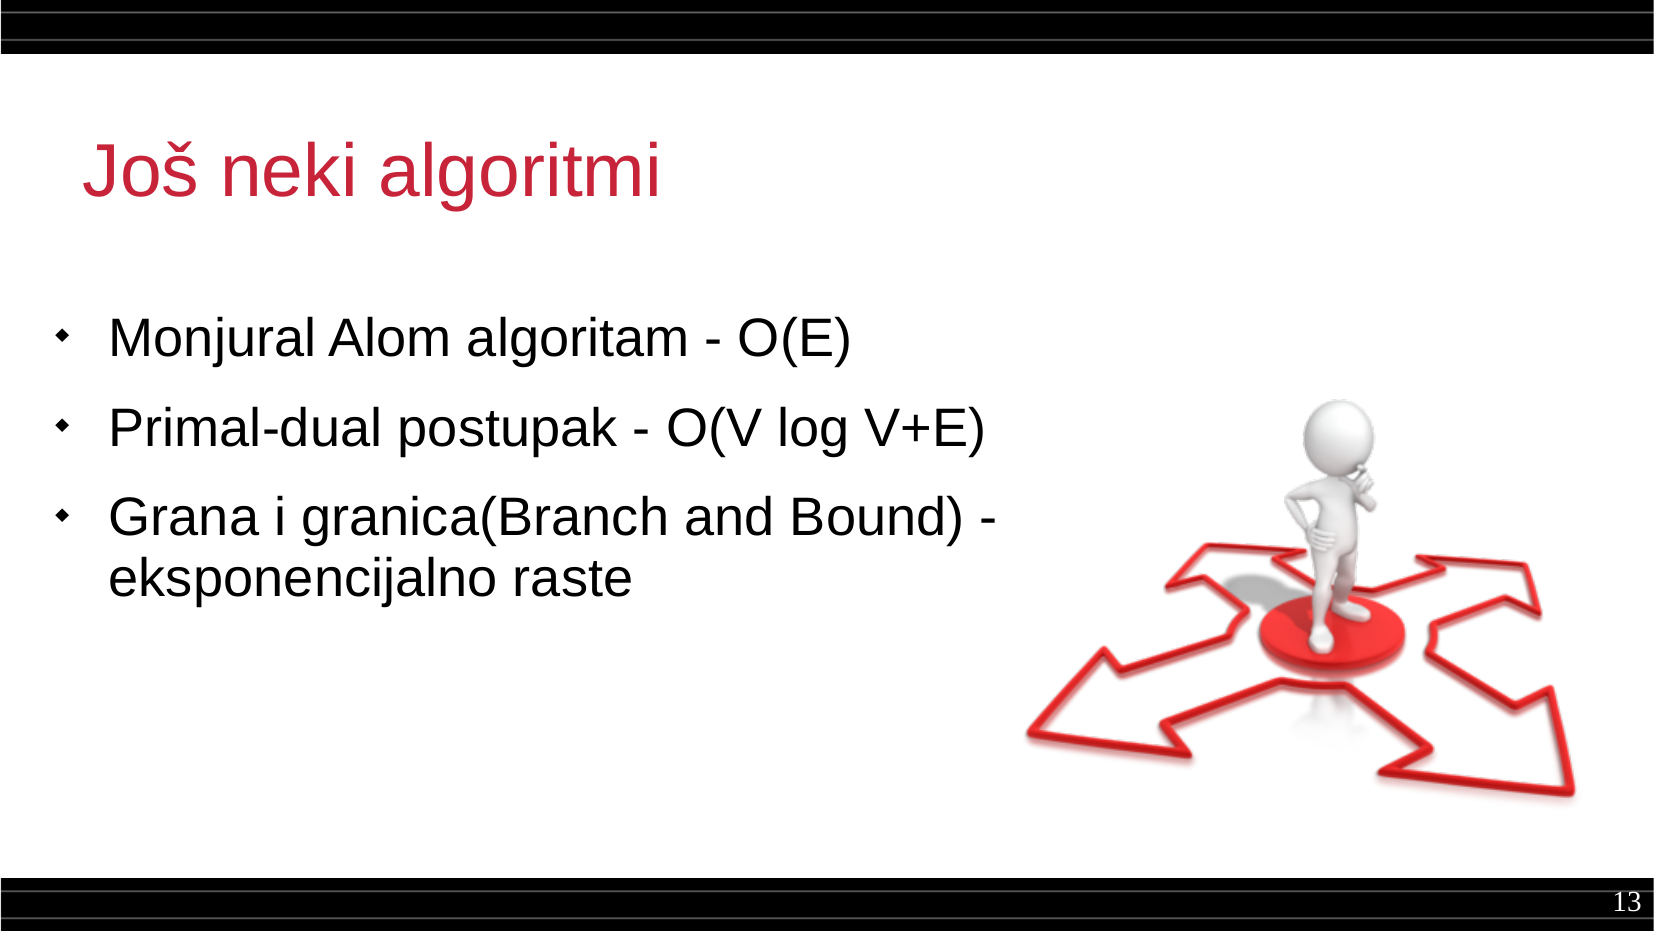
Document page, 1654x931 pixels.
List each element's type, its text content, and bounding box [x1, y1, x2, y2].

picture [1005, 389, 1630, 859]
picture [0, 0, 1654, 54]
picture [0, 878, 1654, 931]
title Još neki algoritmi [82, 92, 1571, 248]
list Monjural Alom algoritam - O(E) Primal-dual postupak - O(V log V+E) Grana i granica(Branch and Bound) - eksponencijalno raste [37, 225, 1006, 691]
